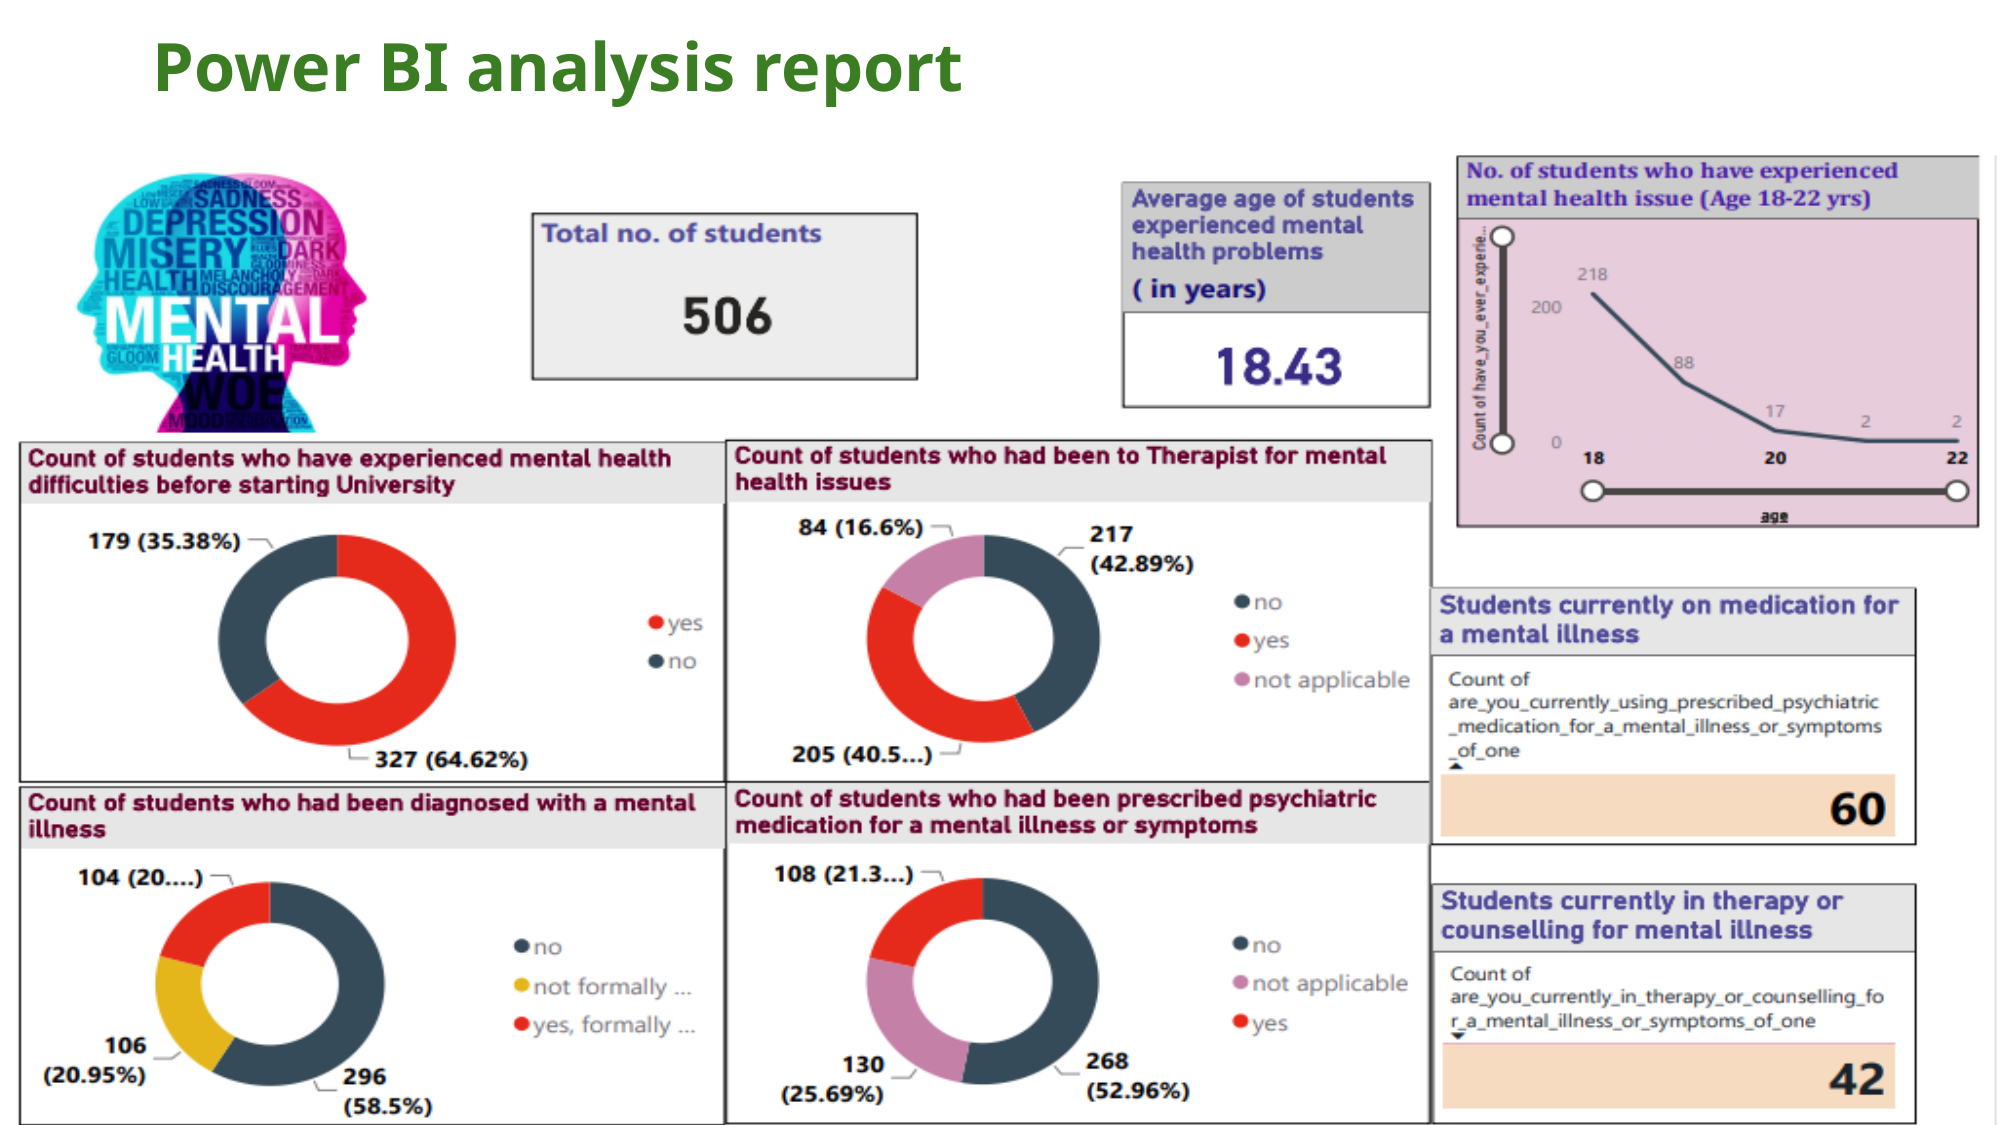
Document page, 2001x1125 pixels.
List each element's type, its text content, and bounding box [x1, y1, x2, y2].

title Power BI analysis report [137, 0, 1863, 128]
picture [0, 128, 2000, 1125]
